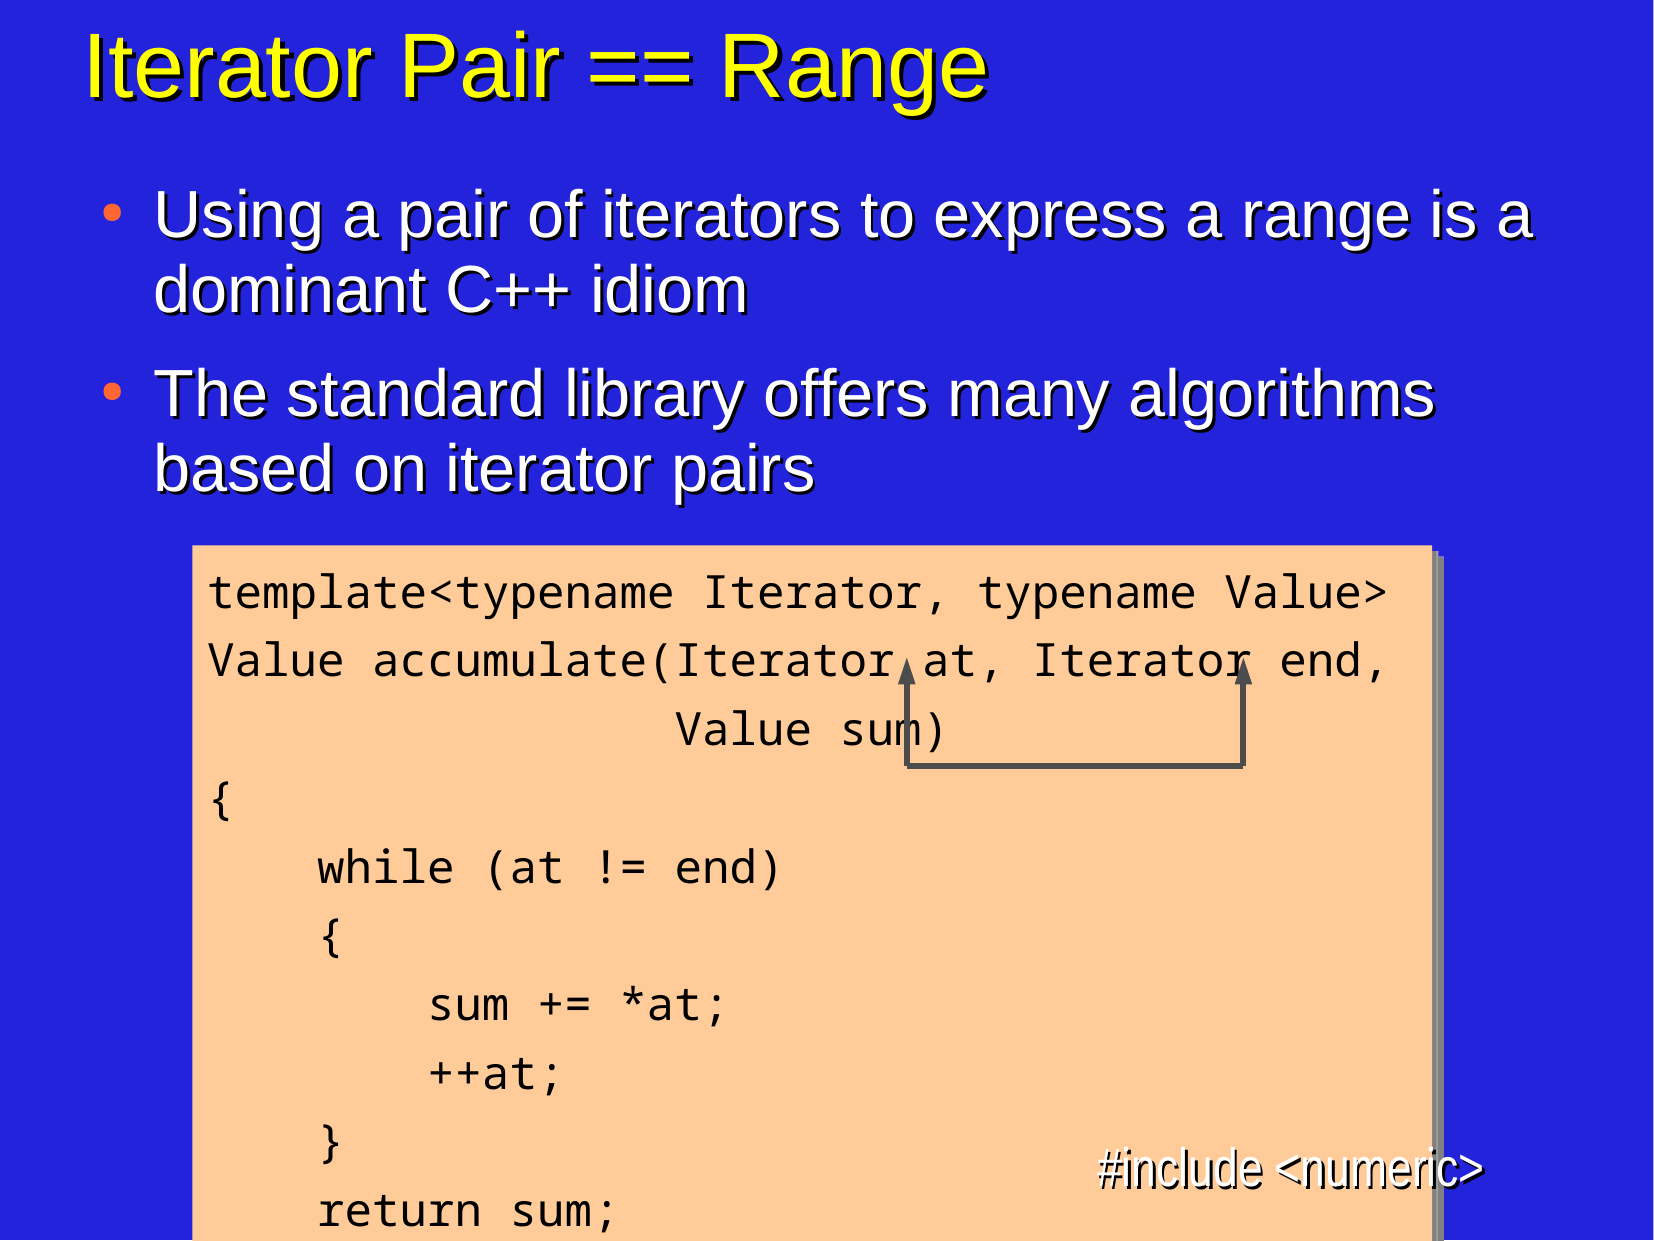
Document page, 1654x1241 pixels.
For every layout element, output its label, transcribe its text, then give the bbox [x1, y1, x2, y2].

text_box template<typename Iterator, typename Value> Value accumulate(Iterator at, Iterator end, Value sum) { while (at != end) { sum += *at; ++at; } return sum; } [192, 545, 1433, 1241]
list Using a pair of iterators to express a range is a dominant C++ idiom The standard library offers many algorithms based on iterator pairs [82, 177, 1571, 1182]
title Iterator Pair == Range [82, 2, 1571, 130]
text_box #include <numeric> [1082, 1124, 1557, 1206]
